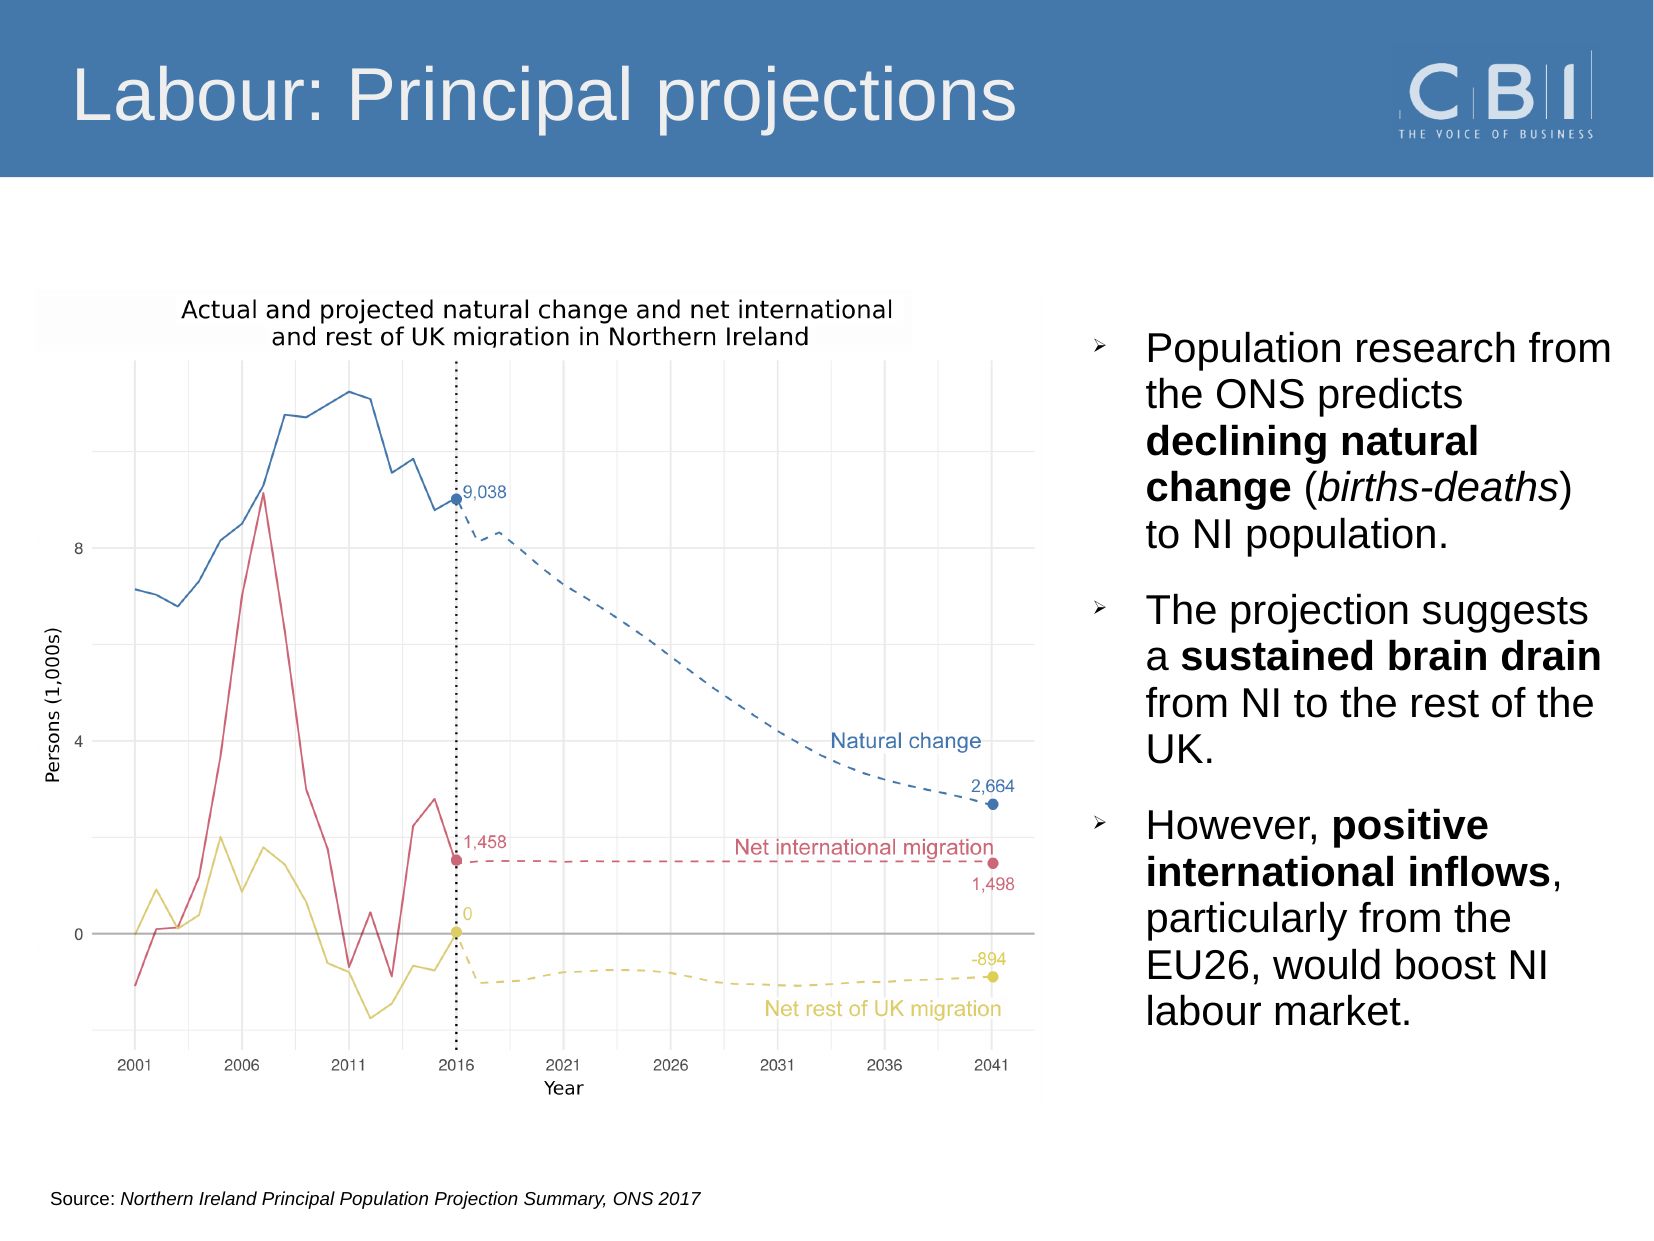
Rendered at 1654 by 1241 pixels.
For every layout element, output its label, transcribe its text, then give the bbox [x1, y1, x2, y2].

text_box Source: Northern Ireland Principal Population Projection Summary, ONS 2017 [35, 1181, 716, 1217]
text_box Population research from the ONS predicts declining natural change (births-deaths) to NI population. The projection suggests a sustained brain drain from NI to the rest of the UK. However, positive international inflows, particularly from the EU26, would boost NI labour market. [1074, 324, 1619, 1075]
title Labour: Principal projections [0, 0, 1654, 178]
picture [1393, 44, 1599, 142]
picture [35, 289, 1044, 1105]
